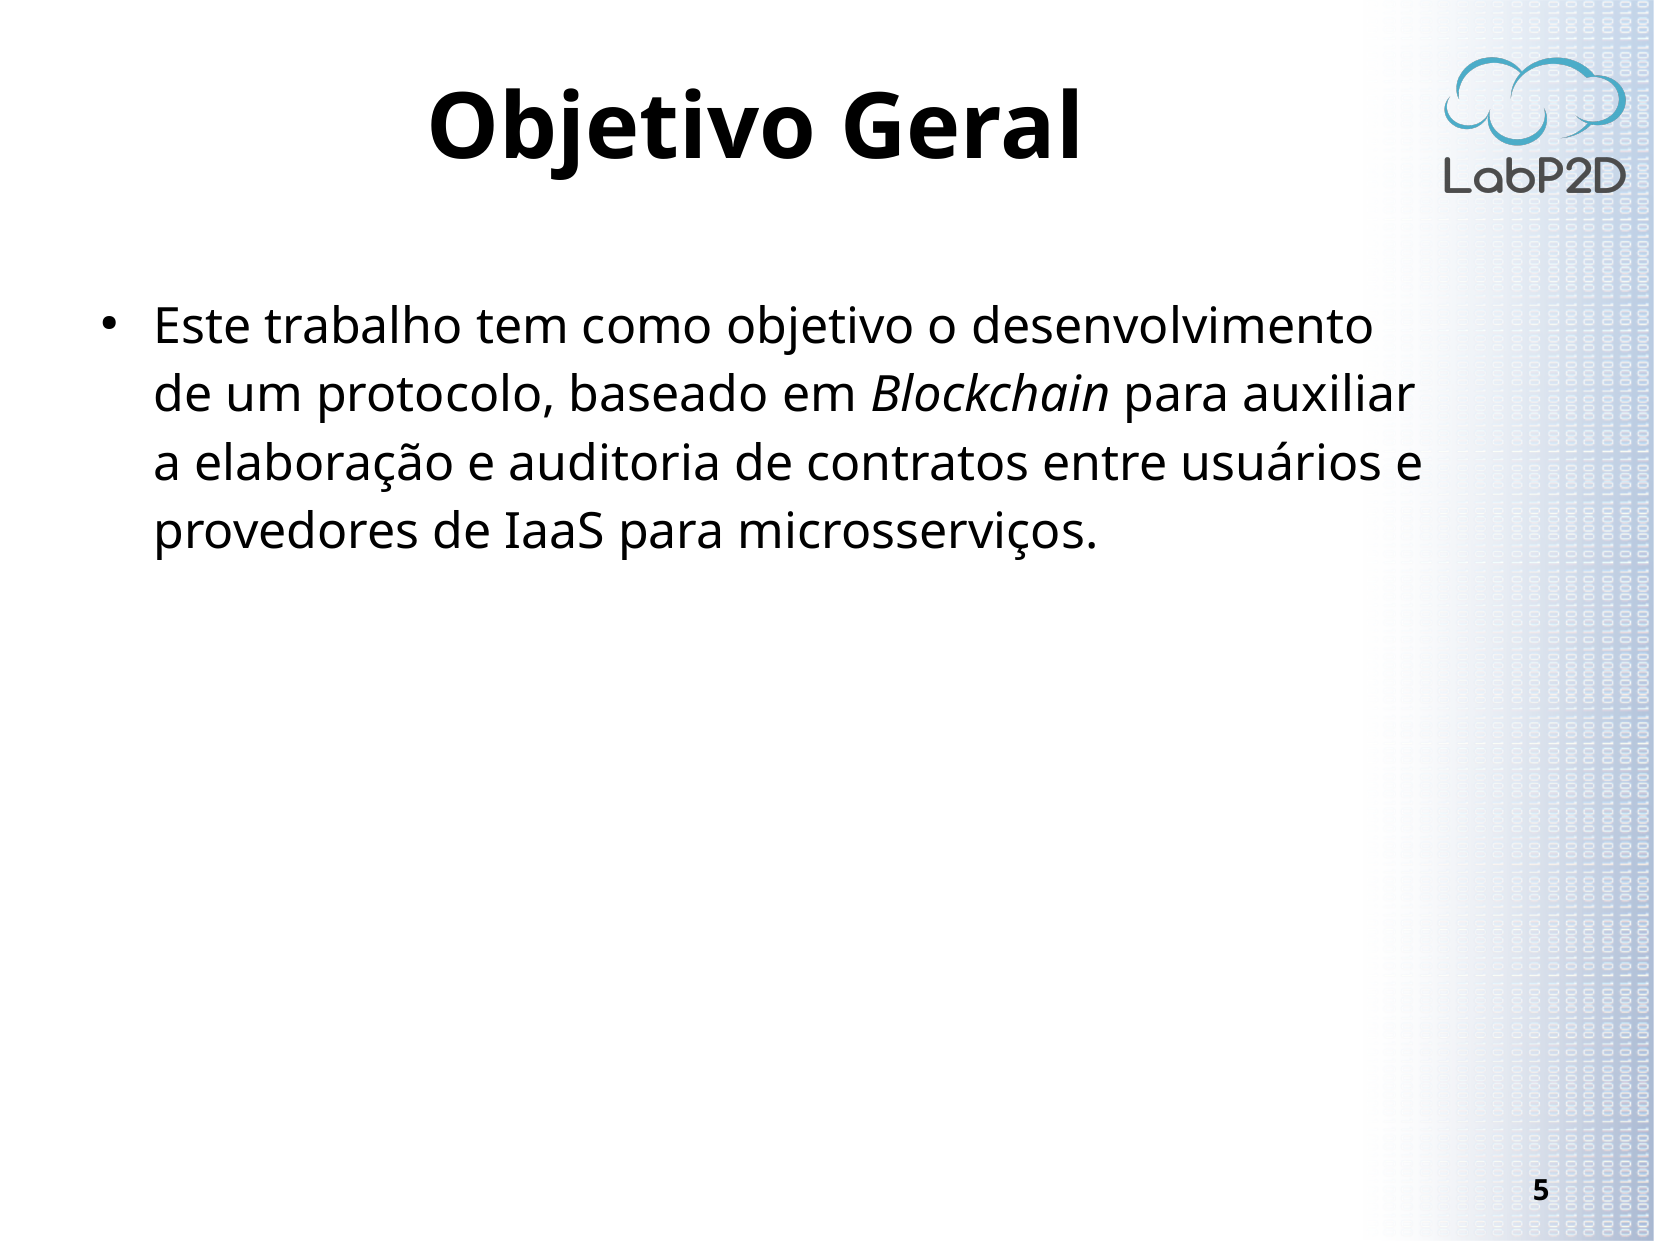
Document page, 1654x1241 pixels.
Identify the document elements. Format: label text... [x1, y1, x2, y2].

picture [1360, 1, 1654, 1240]
title Objetivo Geral [82, 16, 1453, 231]
list Este trabalho tem como objetivo o desenvolvimento de um protocolo, baseado em Blockchain para auxiliar a elaboração e auditoria de contratos entre usuários e provedores de IaaS para microsserviços. [82, 289, 1441, 1110]
